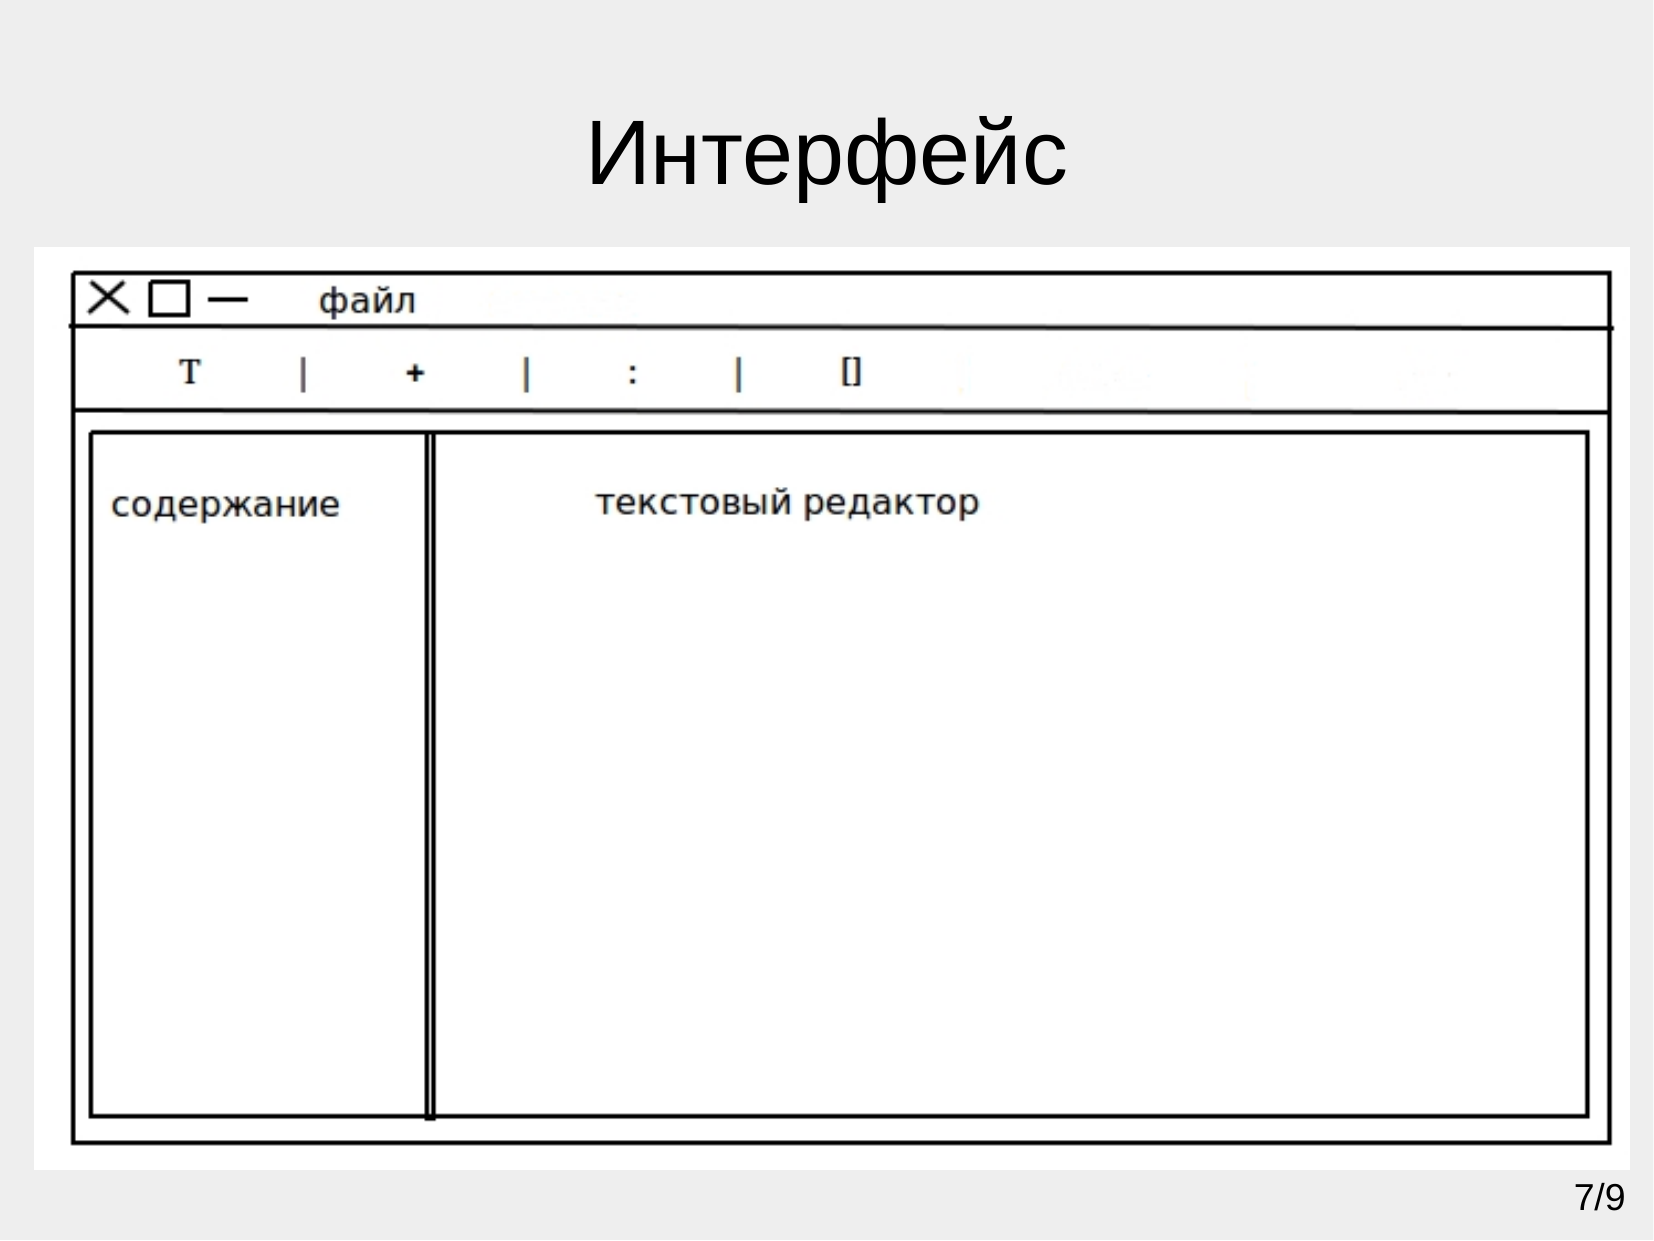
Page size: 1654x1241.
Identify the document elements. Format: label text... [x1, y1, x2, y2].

picture [34, 247, 1630, 1170]
title Интерфейс [82, 49, 1571, 247]
text_box 7/9 [1559, 1169, 1654, 1241]
